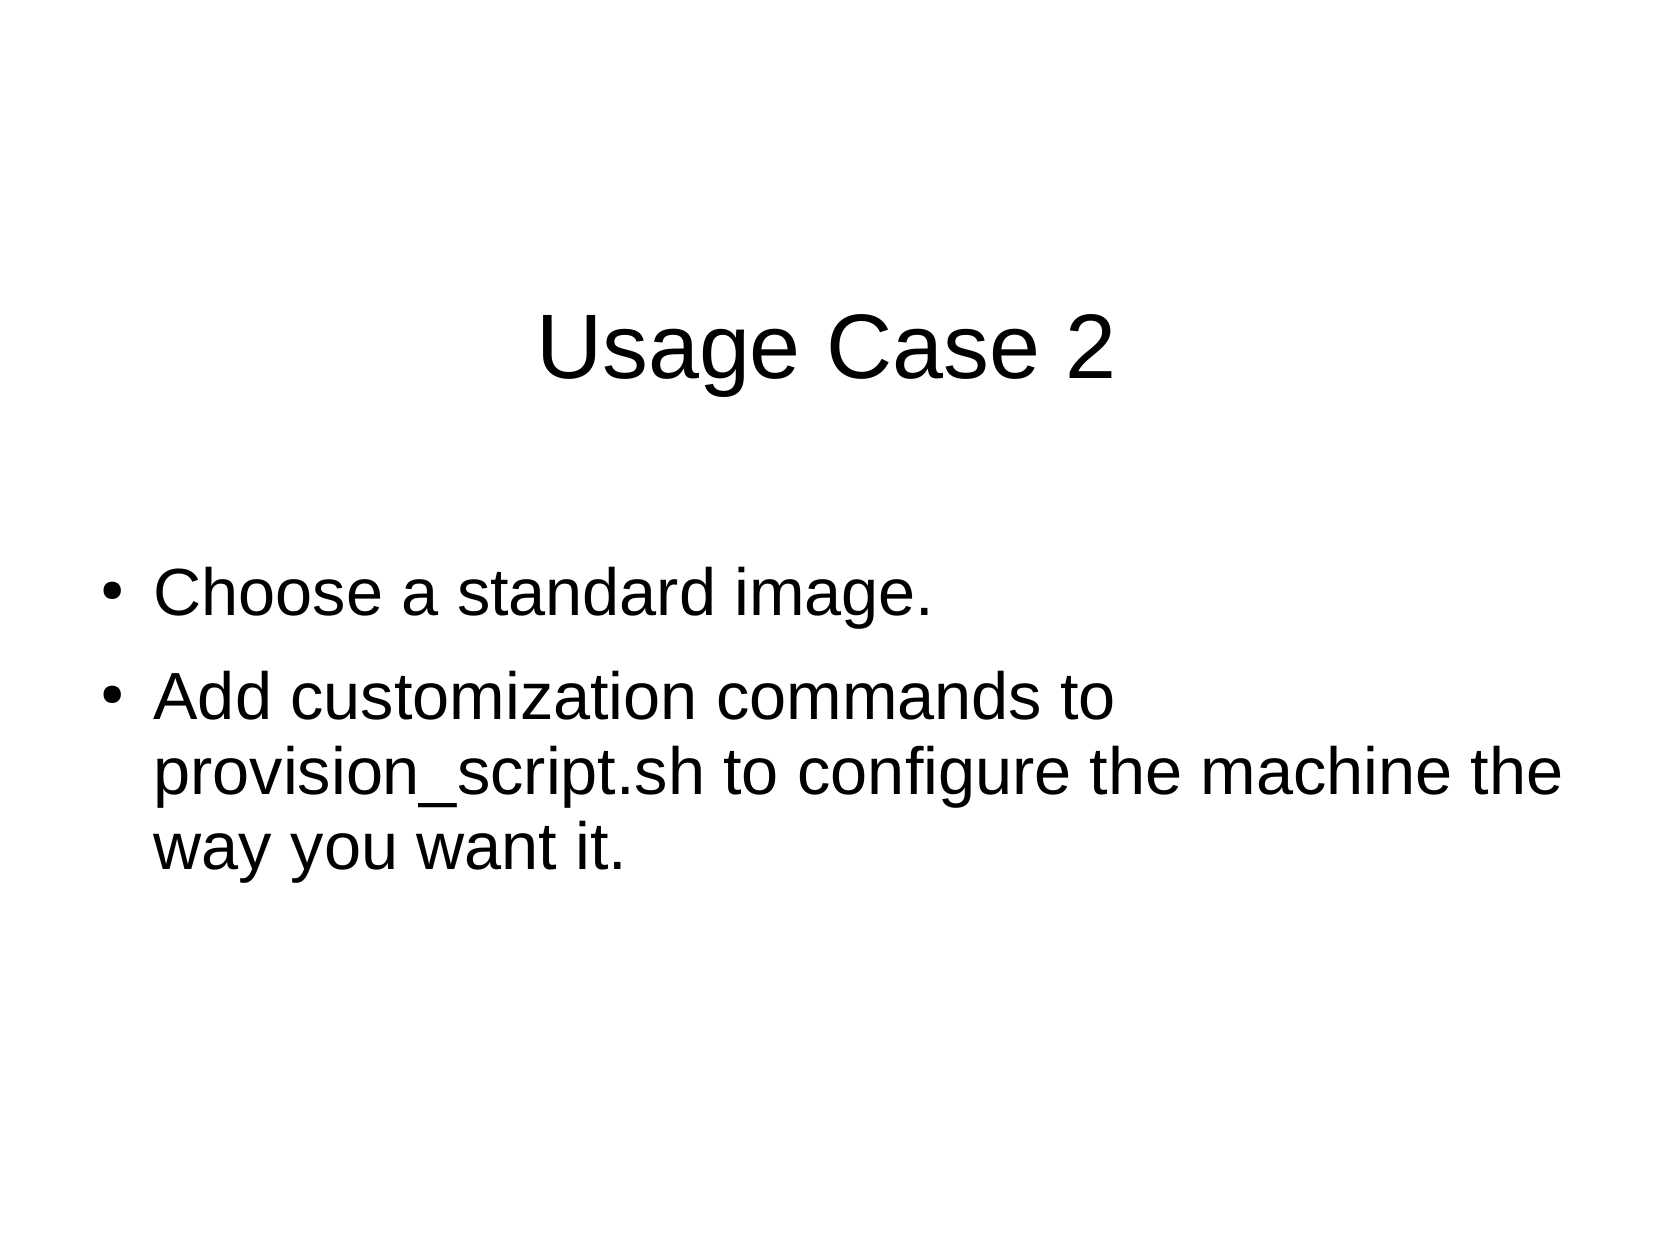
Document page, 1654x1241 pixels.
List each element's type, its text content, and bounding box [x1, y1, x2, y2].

list Choose a standard image. Add customization commands to provision_script.sh to configure the machine the way you want it. [82, 555, 1571, 1010]
title Usage Case 2 [82, 242, 1571, 451]
